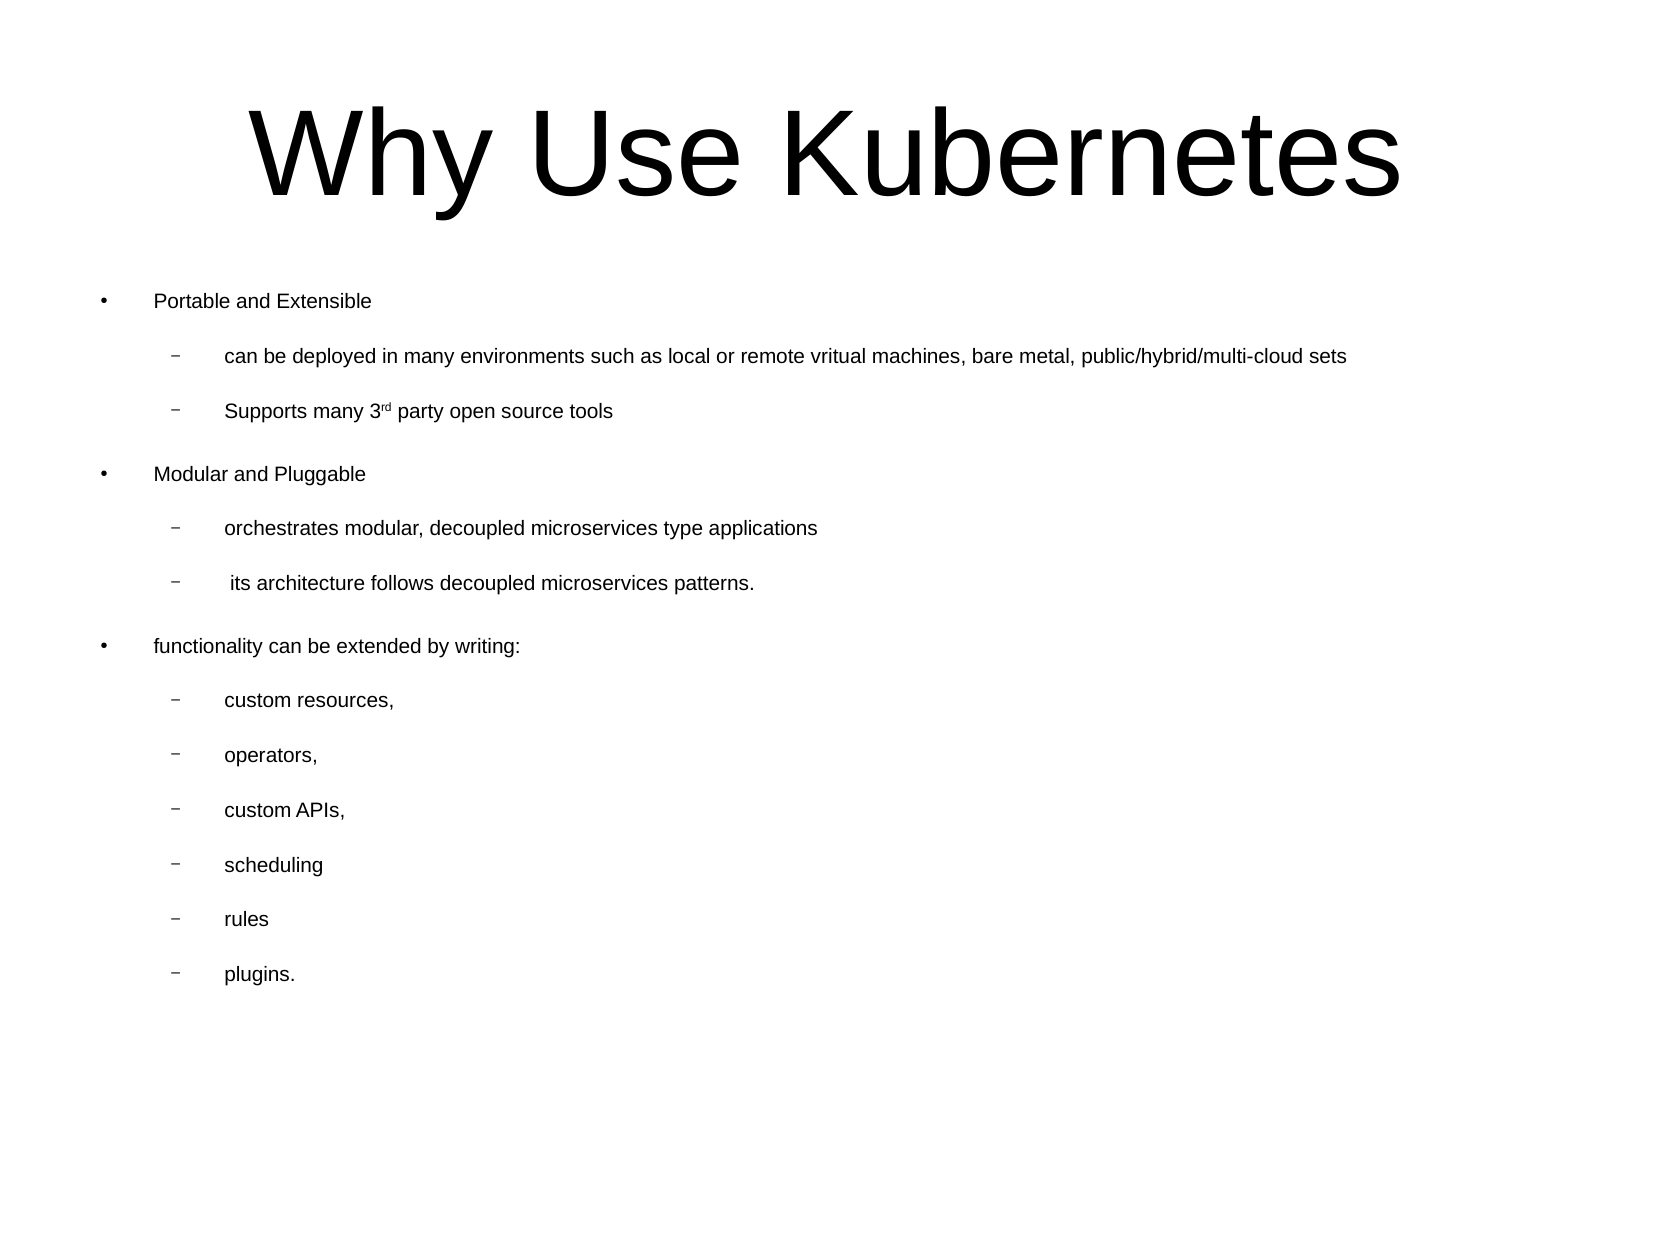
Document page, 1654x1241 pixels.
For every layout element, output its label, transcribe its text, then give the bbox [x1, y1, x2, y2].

list Portable and Extensible can be deployed in many environments such as local or remote vritual machines, bare metal, public/hybrid/multi-cloud sets Supports many 3rd party open source tools Modular and Pluggable orchestrates modular, decoupled microservices type applications its architecture follows decoupled microservices patterns. functionality can be extended by writing: custom resources, operators, custom APIs, scheduling rules plugins. [82, 290, 1636, 1220]
title Why Use Kubernetes [82, 49, 1571, 257]
